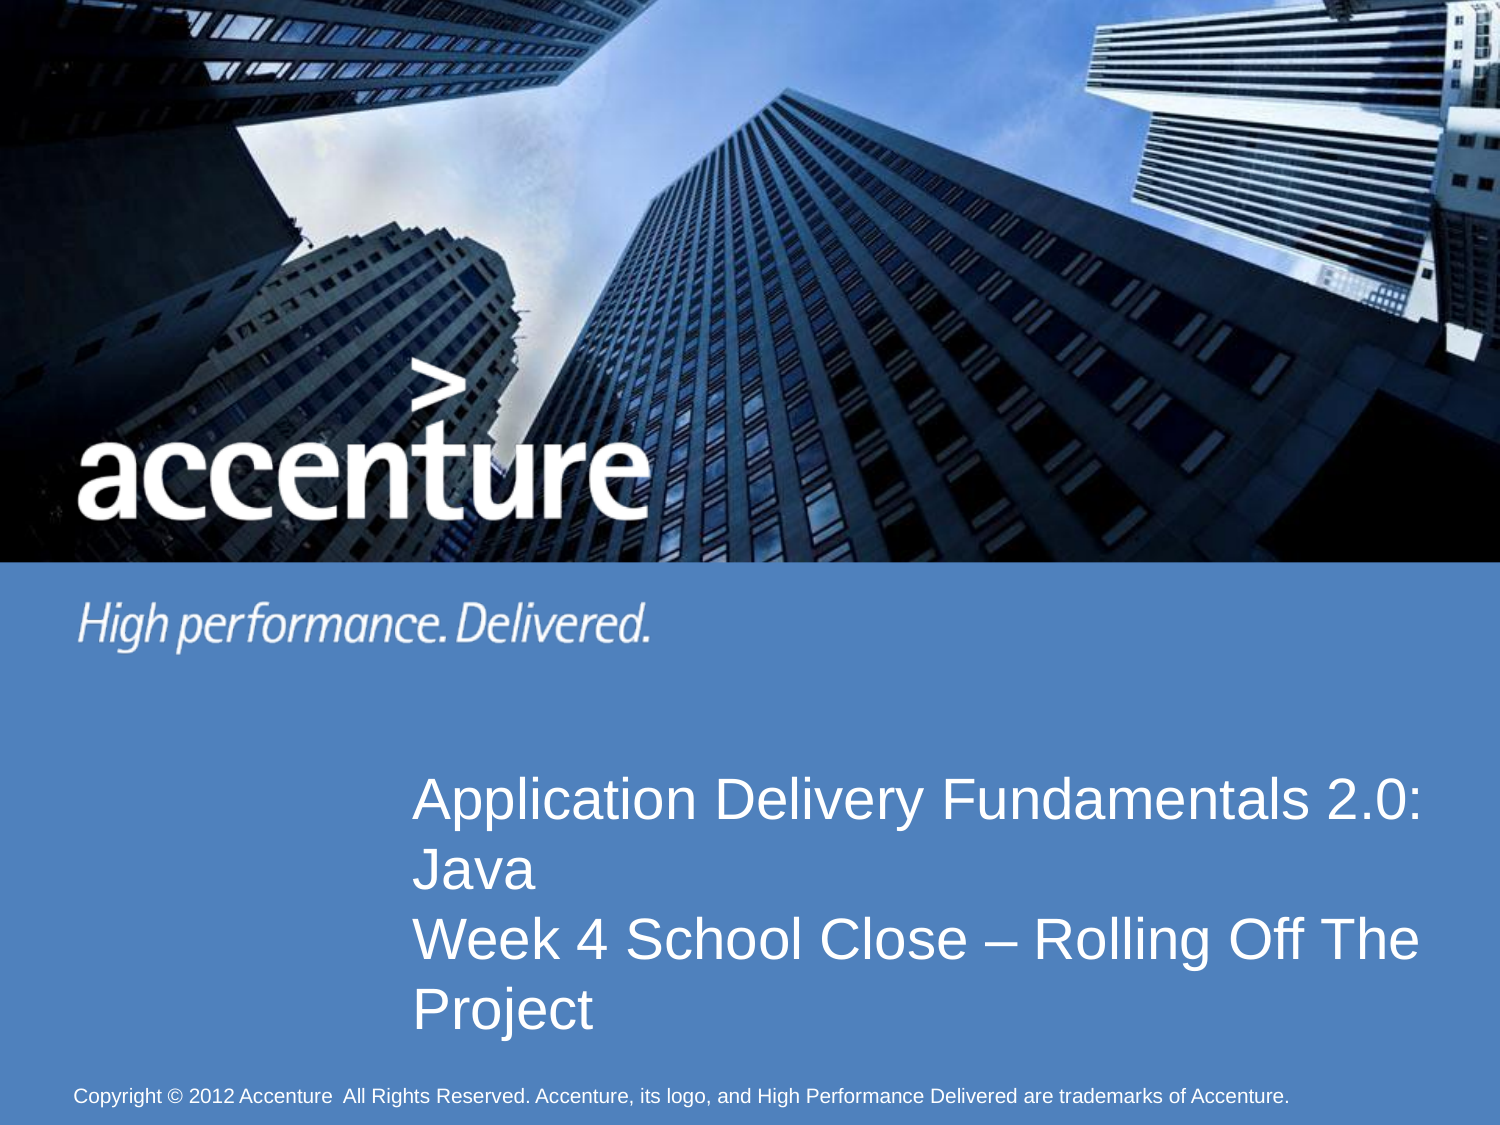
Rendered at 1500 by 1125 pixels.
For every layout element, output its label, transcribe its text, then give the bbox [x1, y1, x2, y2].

text_box Application Delivery Fundamentals 2.0: Java Week 4 School Close – Rolling Off The Project [412, 761, 1500, 1075]
picture [0, 0, 1500, 662]
